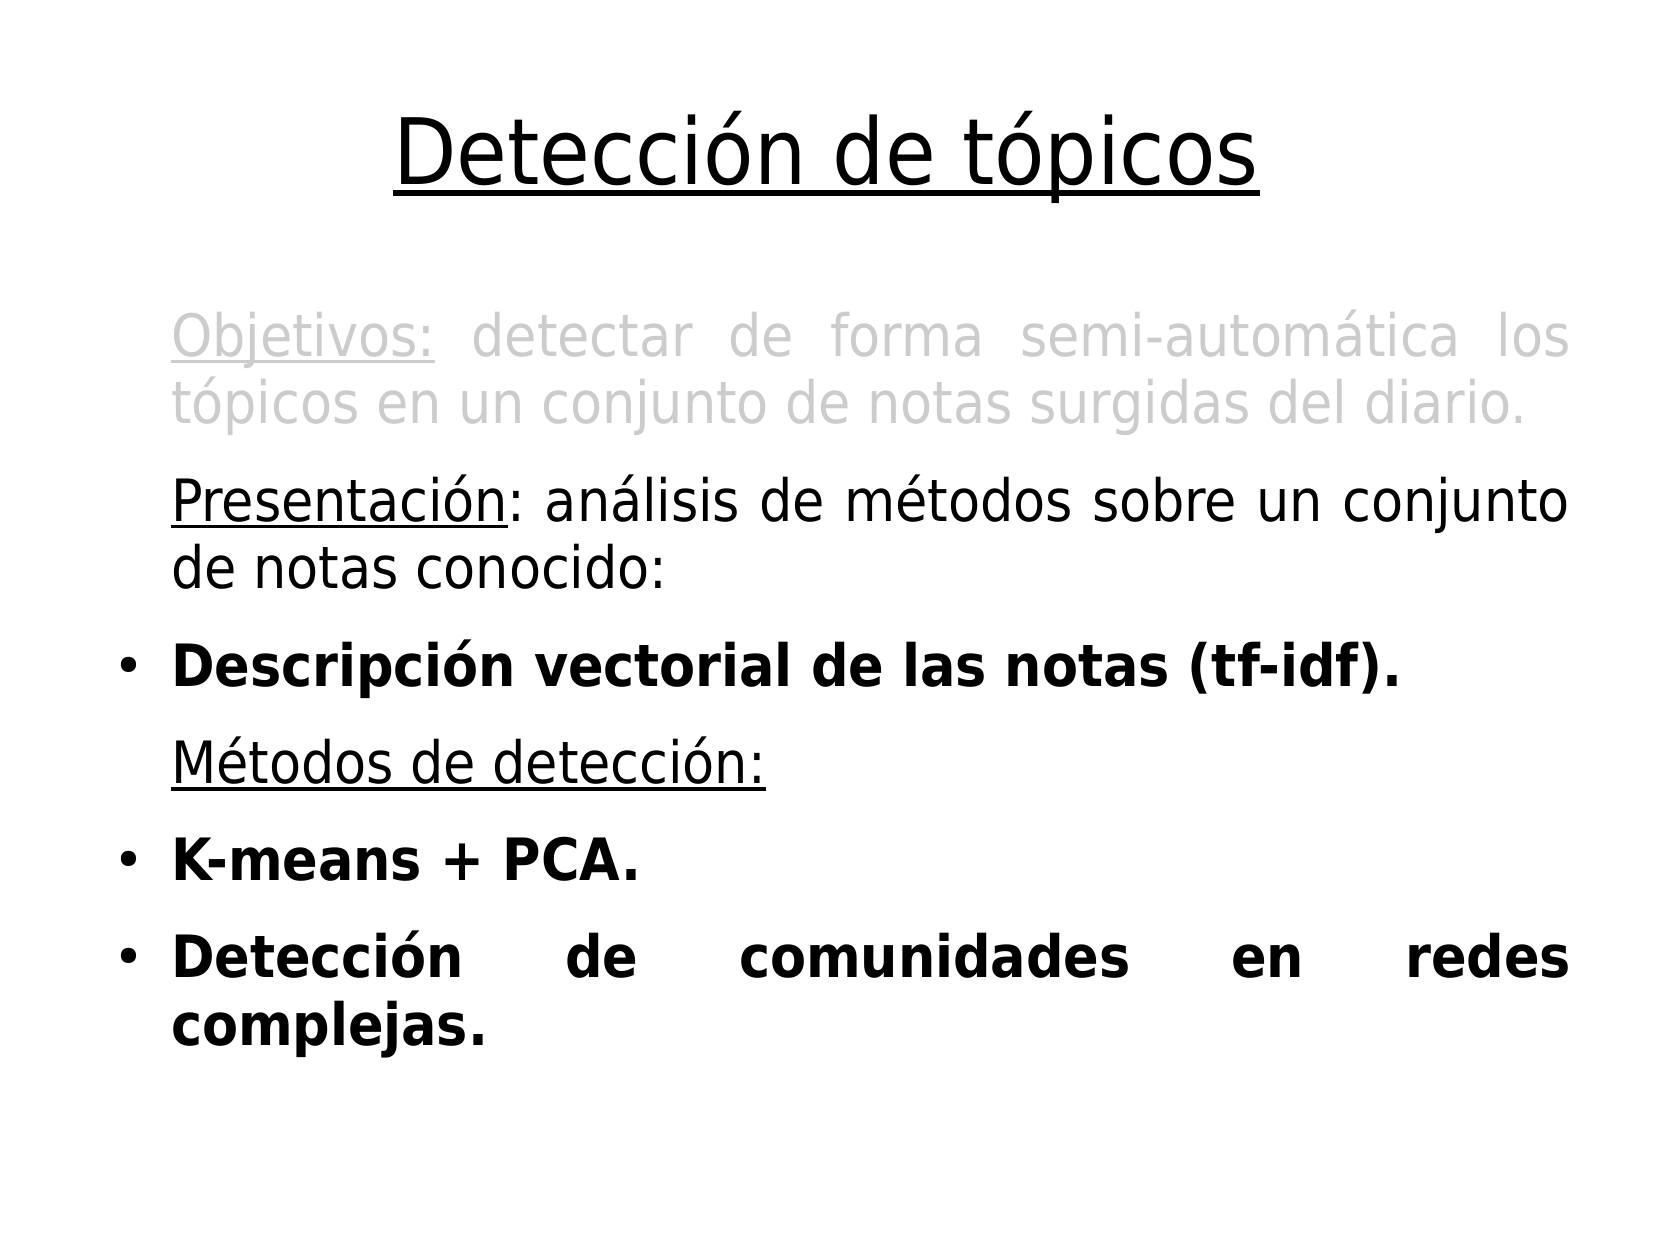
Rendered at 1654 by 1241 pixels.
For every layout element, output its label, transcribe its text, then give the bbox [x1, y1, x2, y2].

list Objetivos: detectar de forma semi-automática los tópicos en un conjunto de notas surgidas del diario. Presentación: análisis de métodos sobre un conjunto de notas conocido: Descripción vectorial de las notas (tf-idf). Métodos de detección: K-means + PCA. Detección de comunidades en redes complejas. [100, 302, 1571, 1182]
title Detección de tópicos [82, 49, 1571, 257]
